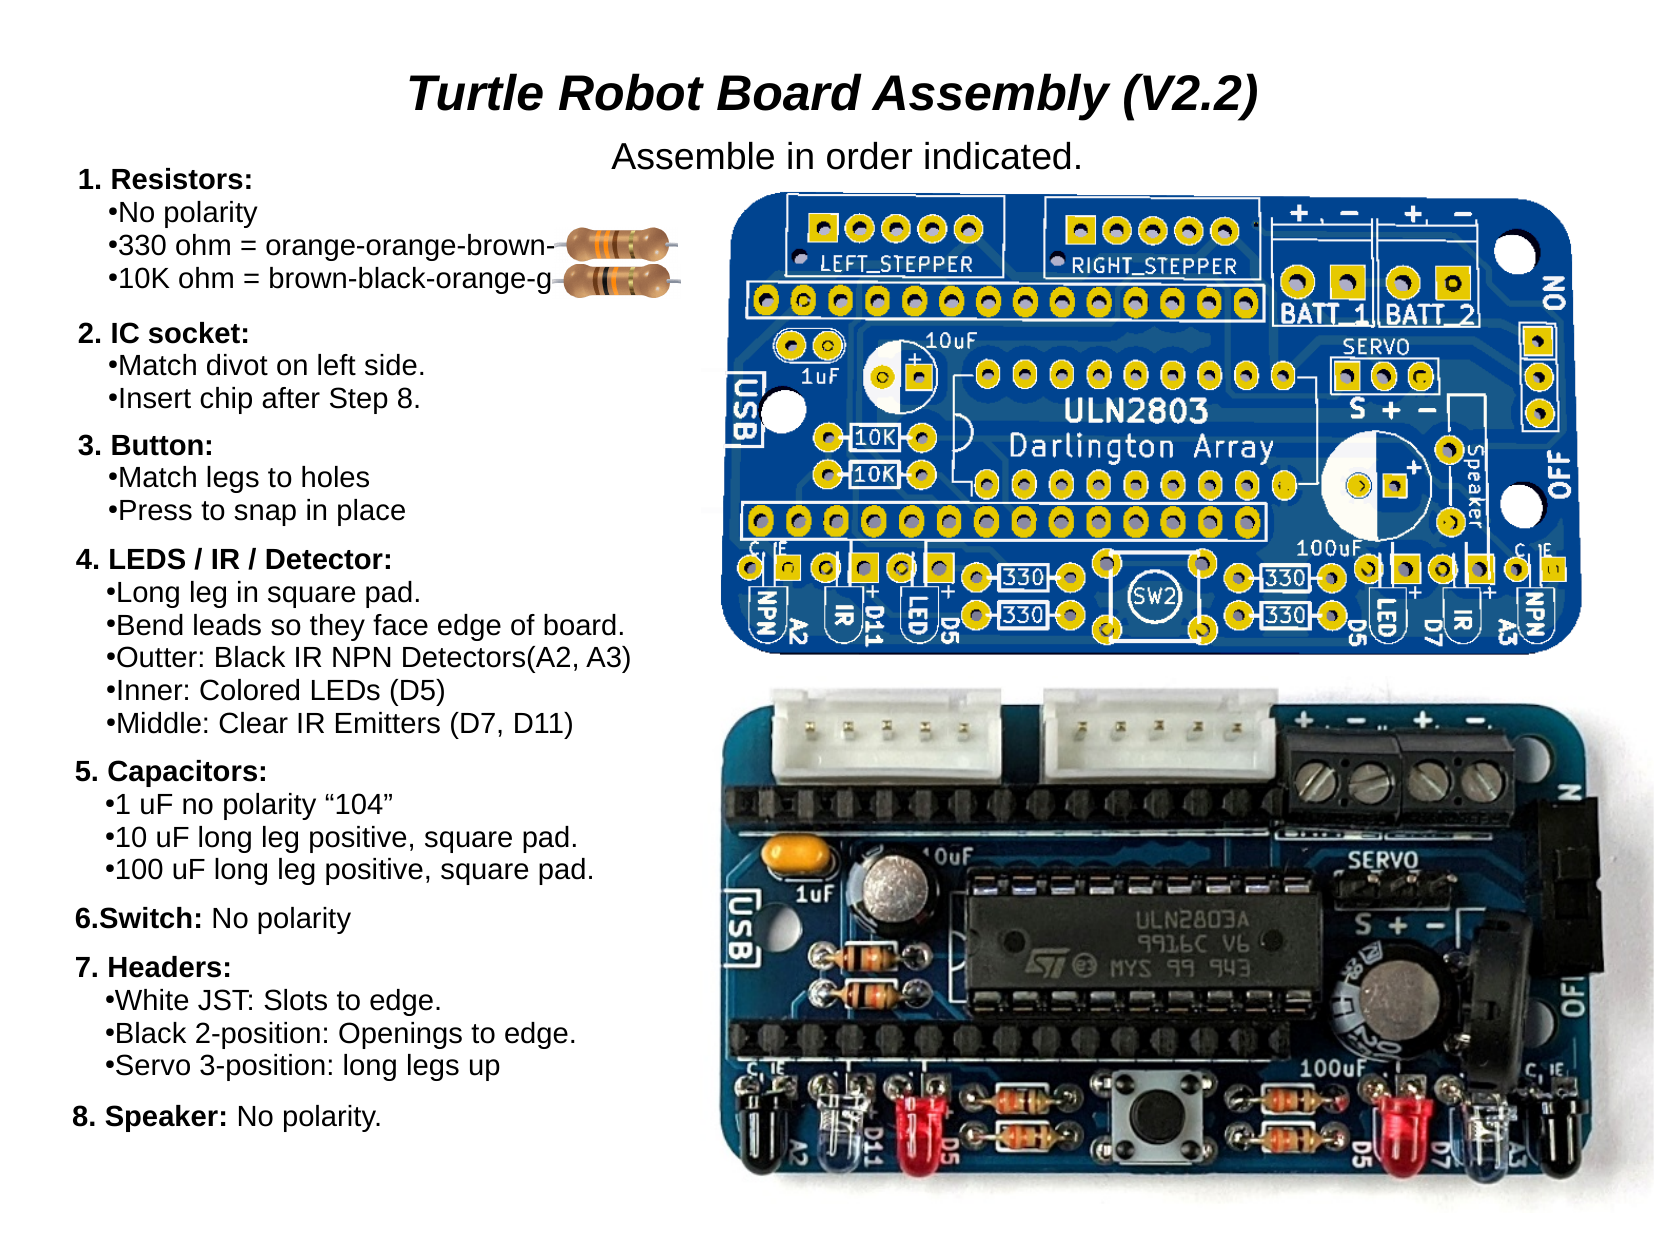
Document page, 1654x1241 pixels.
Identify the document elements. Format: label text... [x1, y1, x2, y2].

text_box 6.Switch: No polarity [60, 895, 367, 943]
picture [700, 174, 1654, 1213]
text_box 1. Resistors: No polarity 330 ohm = orange-orange-brown-gold 10K ohm = brown-black-orange-gold [63, 155, 627, 341]
text_box 5. Capacitors: 1 uF no polarity “104” 10 uF long leg positive, square pad. 100 uF long leg positive, square pad. [60, 747, 611, 928]
text_box Turtle Robot Board Assembly (V2.2) [195, 57, 1471, 129]
text_box 4. LEDS / IR / Detector: Long leg in square pad. Bend leads so they face edge of board. Outter: Black IR NPN Detectors(A2, A3) Inner: Colored LEDs (D5) Middle: Clear IR Emitters (D7, D11) [61, 535, 701, 748]
text_box Assemble in order indicated. [420, 128, 1276, 186]
text_box 8. Speaker: No polarity. [42, 1092, 398, 1241]
text_box 7. Headers: White JST: Slots to edge. Black 2-position: Openings to edge. Servo 3-position: long legs up [60, 943, 700, 1124]
text_box 2. IC socket: Match divot on left side. Insert chip after Step 8. [63, 341, 442, 421]
picture [554, 227, 678, 263]
text_box 3. Button: Match legs to holes Press to snap in place [63, 421, 529, 602]
picture [552, 264, 681, 299]
